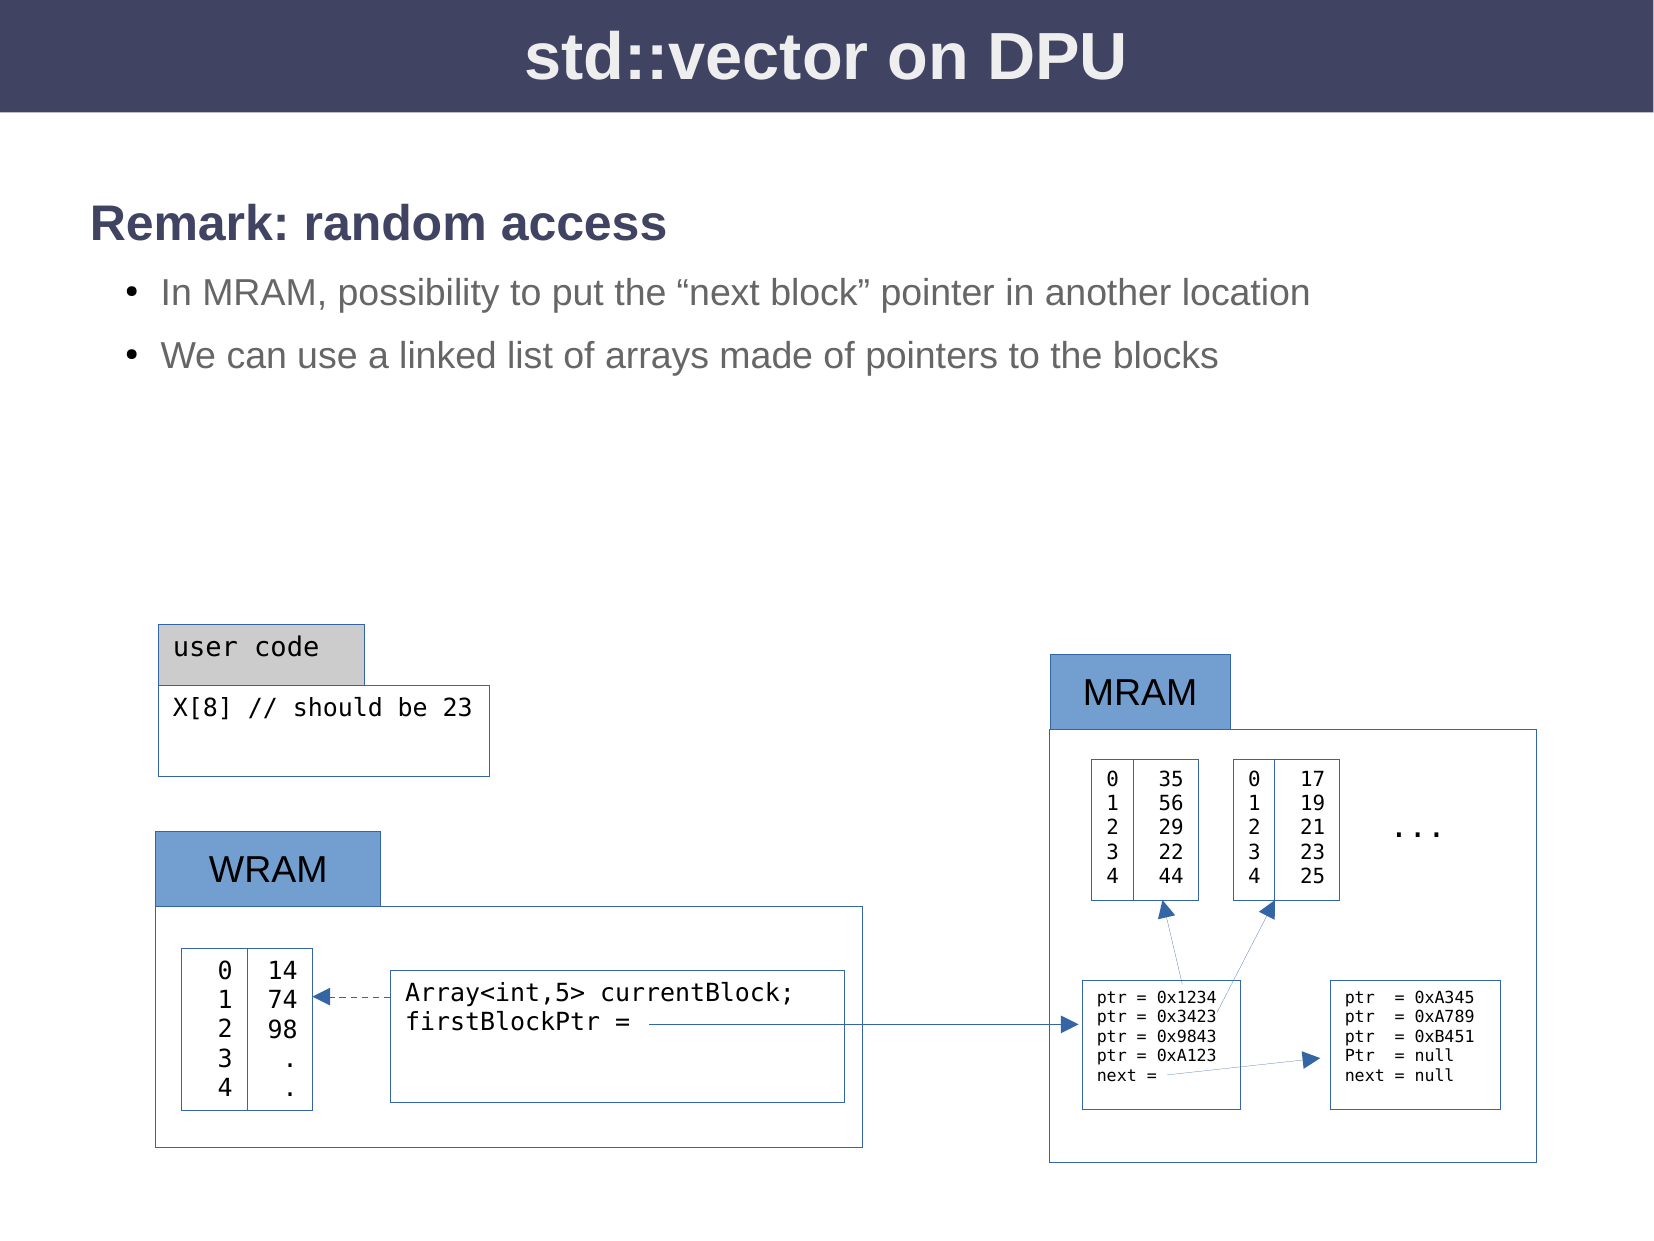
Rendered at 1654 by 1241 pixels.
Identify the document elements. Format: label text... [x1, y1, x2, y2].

text_box Remark: random access In MRAM, possibility to put the “next block” pointer in another location We can use a linked list of arrays made of pointers to the blocks [75, 187, 1576, 447]
text_box Array<int,5> currentBlock; firstBlockPtr = [390, 970, 845, 1103]
text_box 0 1 2 3 4 [1091, 759, 1133, 901]
text_box user code [158, 624, 365, 686]
text_box X[8] // should be 23 [158, 685, 490, 777]
text_box 0 1 2 3 4 [181, 948, 247, 1111]
text_box std::vector on DPU [0, 0, 1654, 113]
text_box MRAM [1050, 654, 1231, 730]
text_box 35 56 29 22 44 [1133, 759, 1199, 901]
text_box ptr = 0xA345 ptr = 0xA789 ptr = 0xB451 Ptr = null next = null [1330, 980, 1501, 1110]
text_box ... [1374, 801, 1463, 853]
text_box ptr = 0x1234 ptr = 0x3423 ptr = 0x9843 ptr = 0xA123 next = [1082, 980, 1241, 1110]
text_box 17 19 21 23 25 [1274, 759, 1340, 901]
text_box 14 74 98 . . [247, 948, 313, 1111]
text_box 0 1 2 3 4 [1233, 759, 1274, 901]
text_box WRAM [155, 831, 381, 907]
